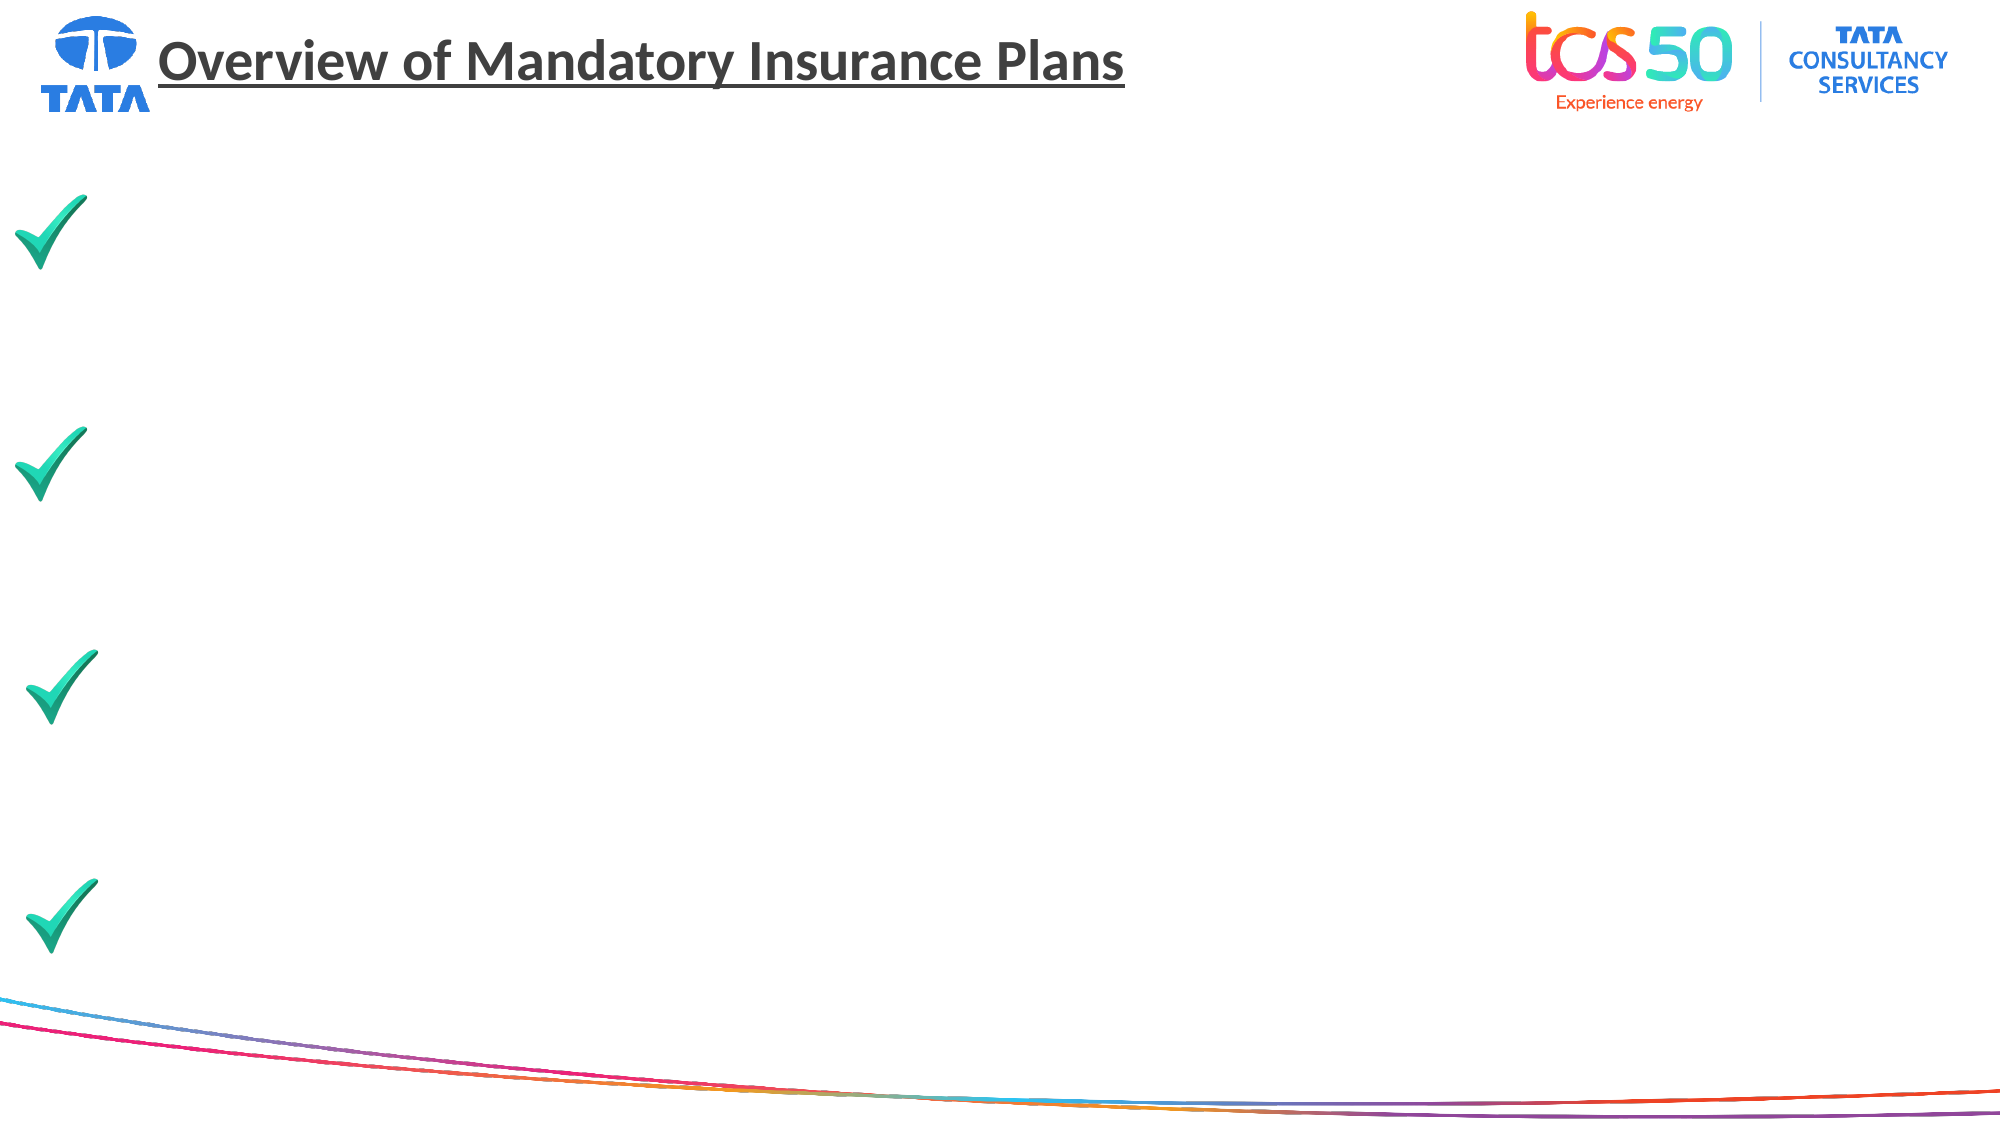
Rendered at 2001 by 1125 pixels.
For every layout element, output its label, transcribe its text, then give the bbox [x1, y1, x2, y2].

picture [0, 11, 2000, 1125]
title Overview of Mandatory Insurance Plans [143, 25, 1745, 100]
